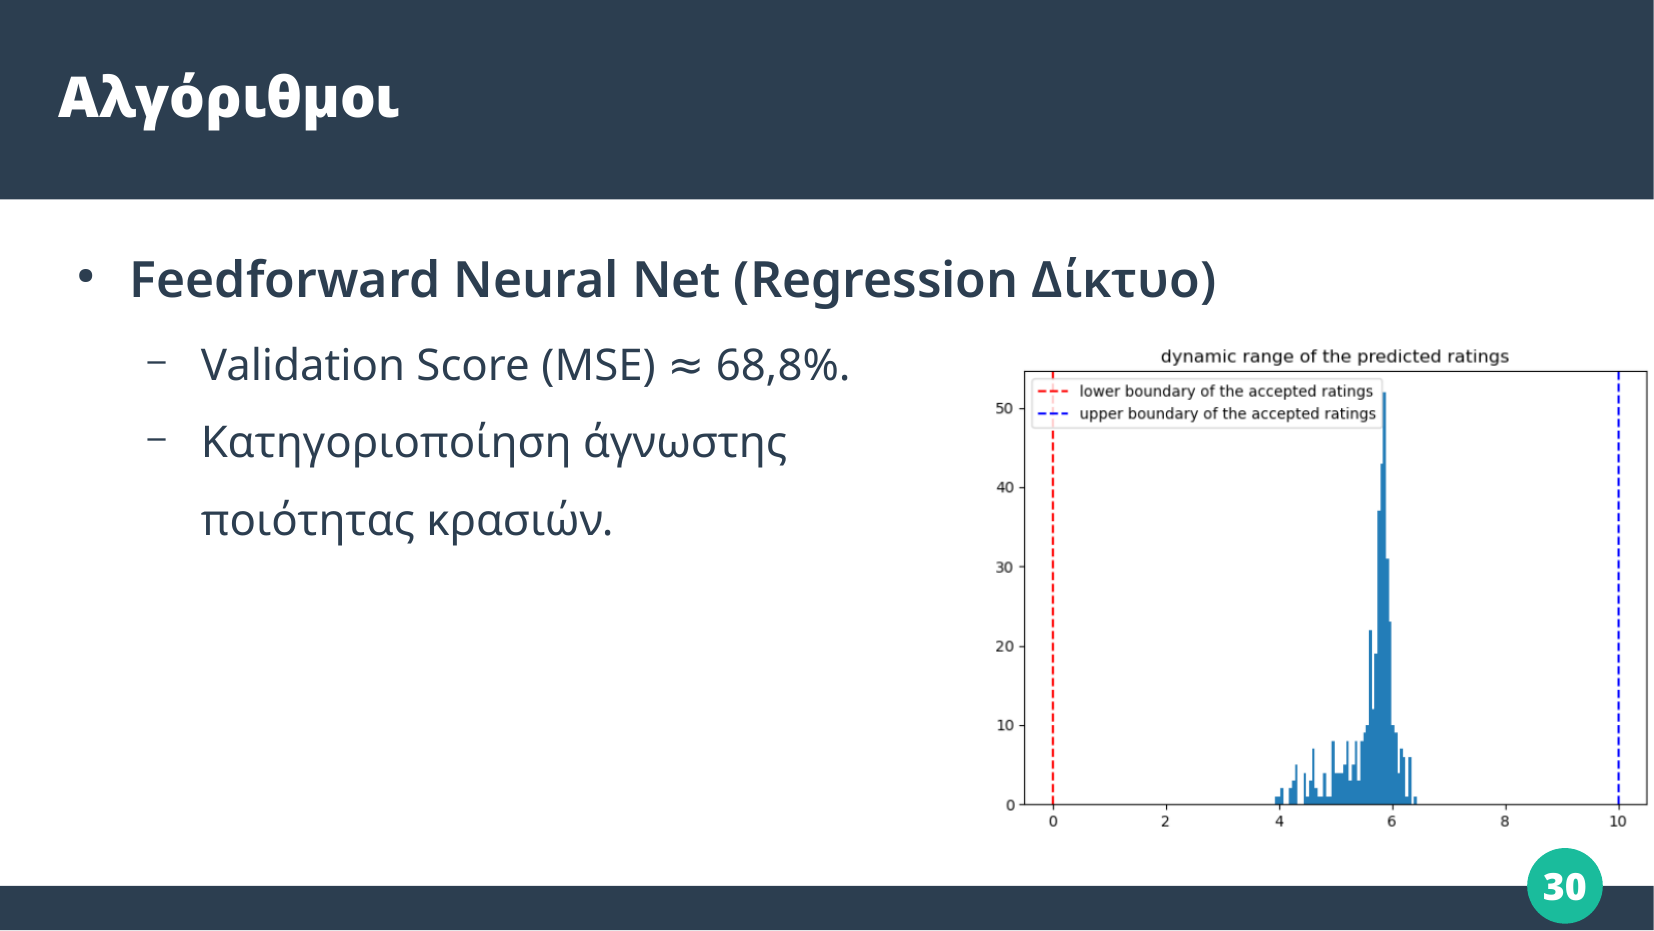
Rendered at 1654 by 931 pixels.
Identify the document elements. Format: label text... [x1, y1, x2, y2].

list Feedforward Neural Net (Regression Δίκτυο) Validation Score (MSE) ≈ 68,8%. Κατηγοριοποίηση άγνωστης ποιότητας κρασιών. [59, 243, 1595, 864]
picture [990, 337, 1651, 829]
title Αλγόριθμοι [59, 37, 1595, 156]
